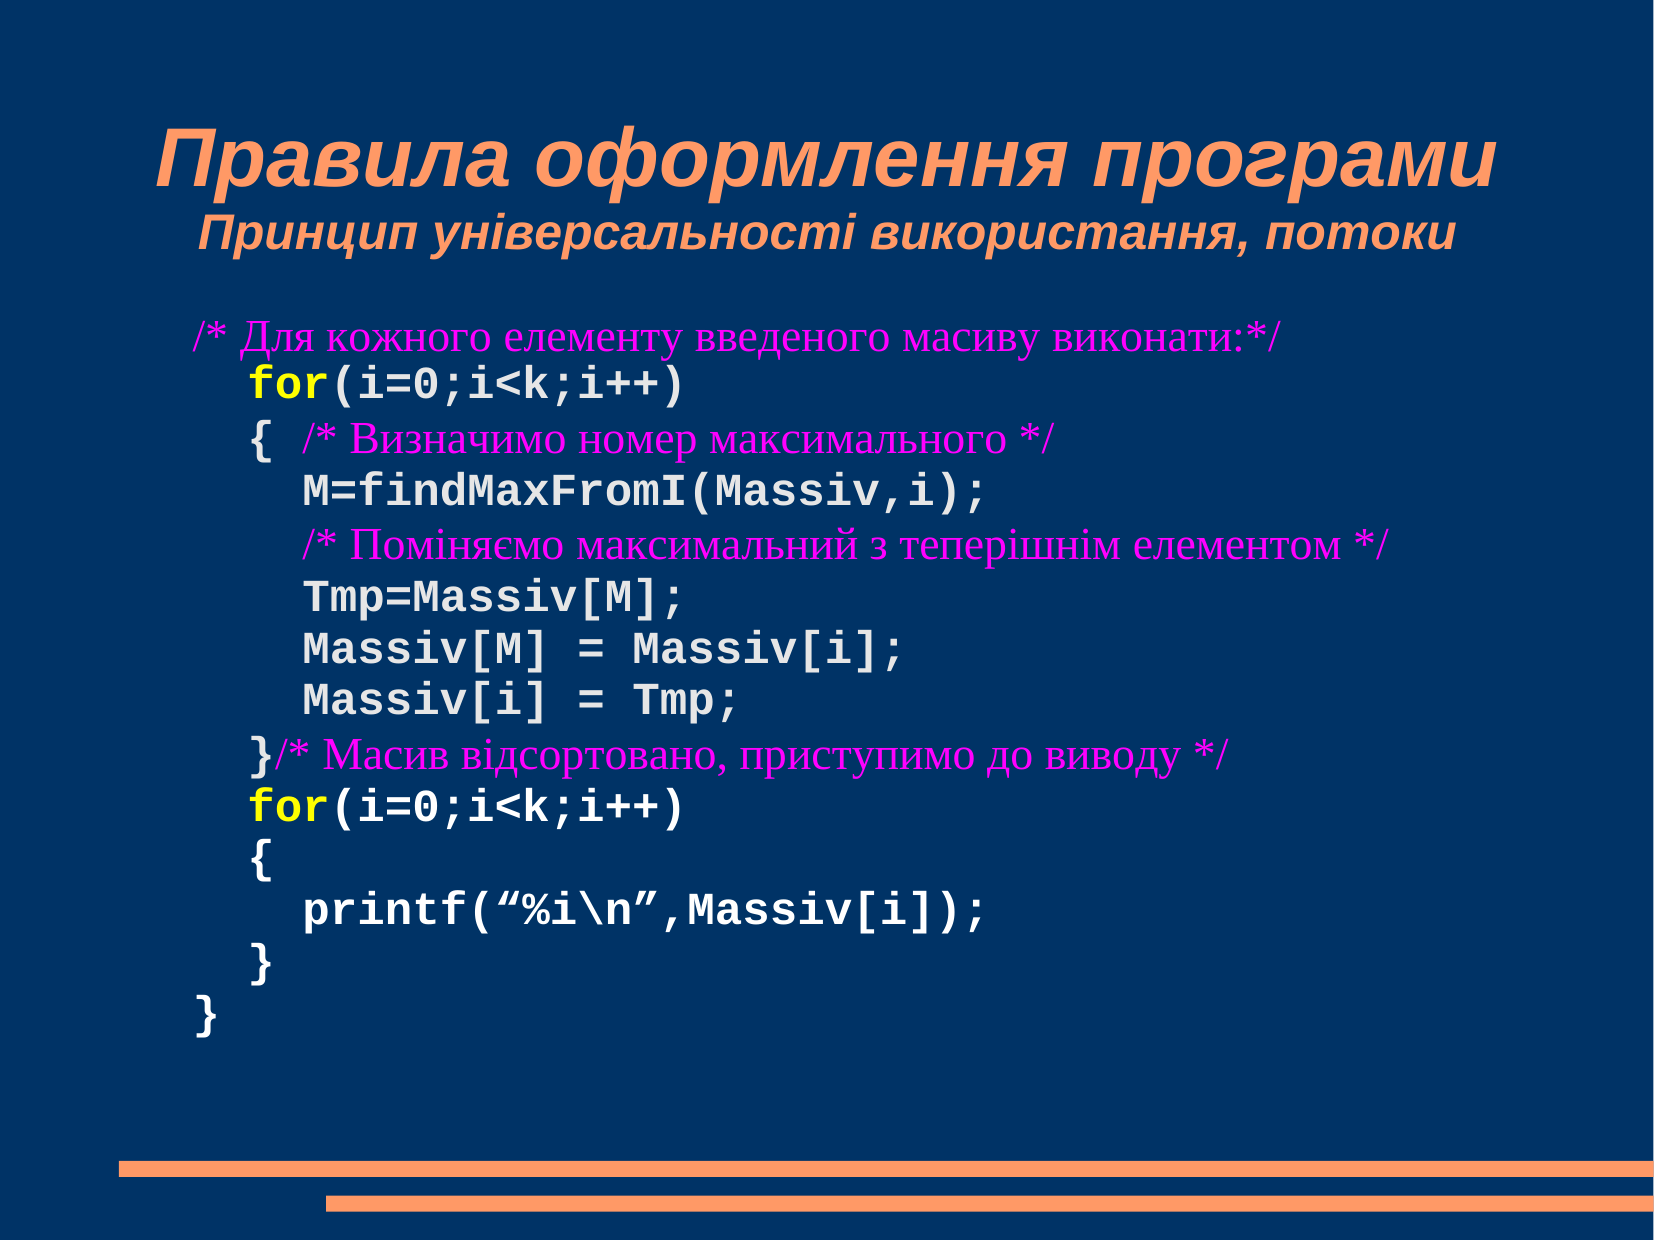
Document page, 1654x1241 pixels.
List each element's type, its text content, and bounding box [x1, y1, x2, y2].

list /* Для кожного елементу введеного масиву виконати:*/ for(i=0;i<k;i++) { /* Визначимо номер максимального */ M=findMaxFromI(Massiv,i); /* Поміняємо максимальний з теперішнім елементом */ Tmp=Massiv[M]; Massiv[M] = Massiv[i]; Massiv[i] = Tmp; }/* Масив відсортовано, приступимо до виводу */ for(i=0;i<k;i++) { printf(“%i\n”,Massiv[i]); } } [121, 310, 1561, 1121]
title Правила оформлення програми Принцип універсальності використання, потоки [121, 46, 1534, 325]
